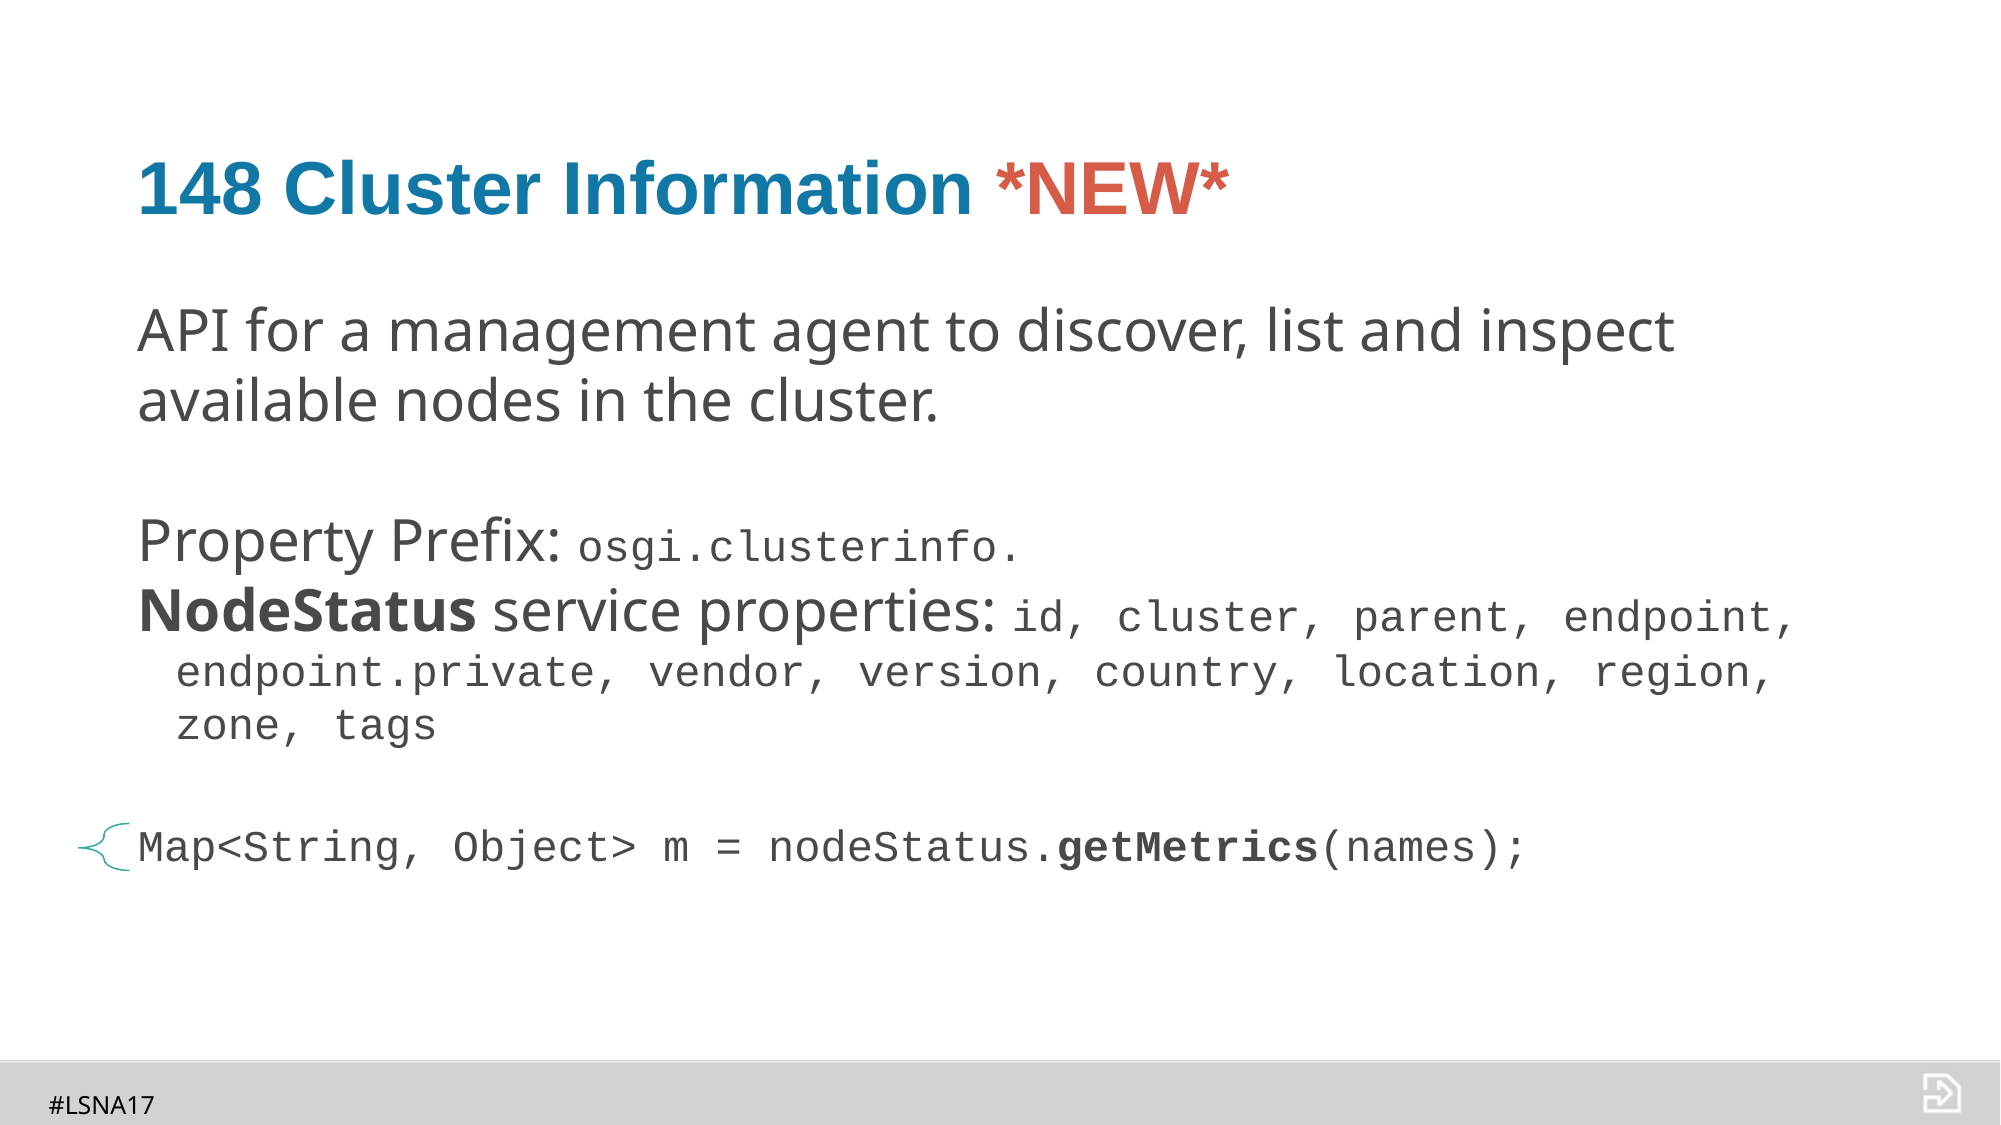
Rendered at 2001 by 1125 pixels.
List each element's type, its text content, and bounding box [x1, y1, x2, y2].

title 148 Cluster Information *NEW* [122, 142, 1600, 227]
picture [0, 0, 2001, 1125]
list API for a management agent to discover, list and inspect available nodes in the cluster. Property Prefix: osgi.clusterinfo. NodeStatus service properties: id, cluster, parent, endpoint, endpoint.private, vendor, version, country, location, region, zone, tags Map<String, Object> m = nodeStatus.getMetrics(names); [122, 285, 1857, 995]
